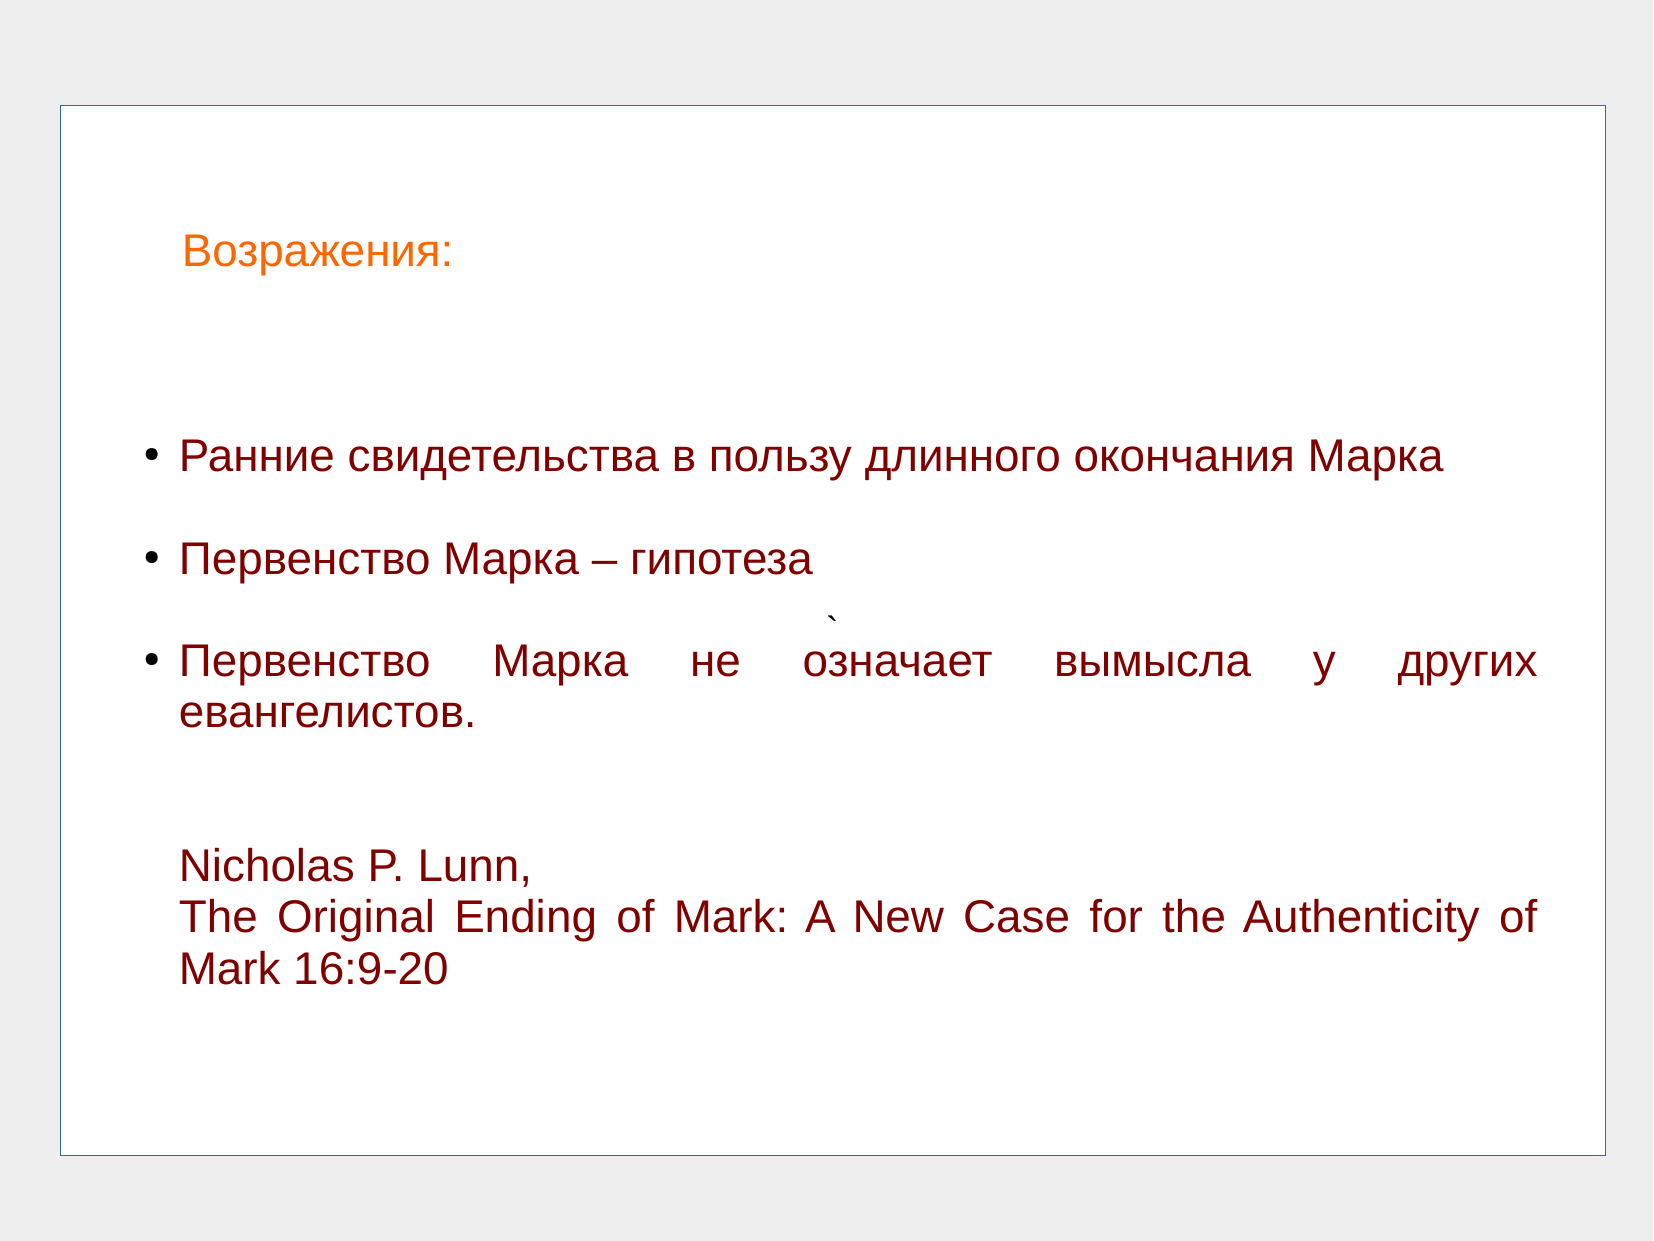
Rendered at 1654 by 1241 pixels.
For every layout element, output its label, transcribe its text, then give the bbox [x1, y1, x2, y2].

text_box ` [60, 105, 1606, 1156]
subtitle Возражения: Ранние свидетельства в пользу длинного окончания Марка Первенство Марка – гипотеза Первенство Марка не означает вымысла у других евангелистов. Nicholas P. Lunn, The Original Ending of Mark: A New Case for the Authenticity of Mark 16:9-20 [143, 225, 1539, 1081]
